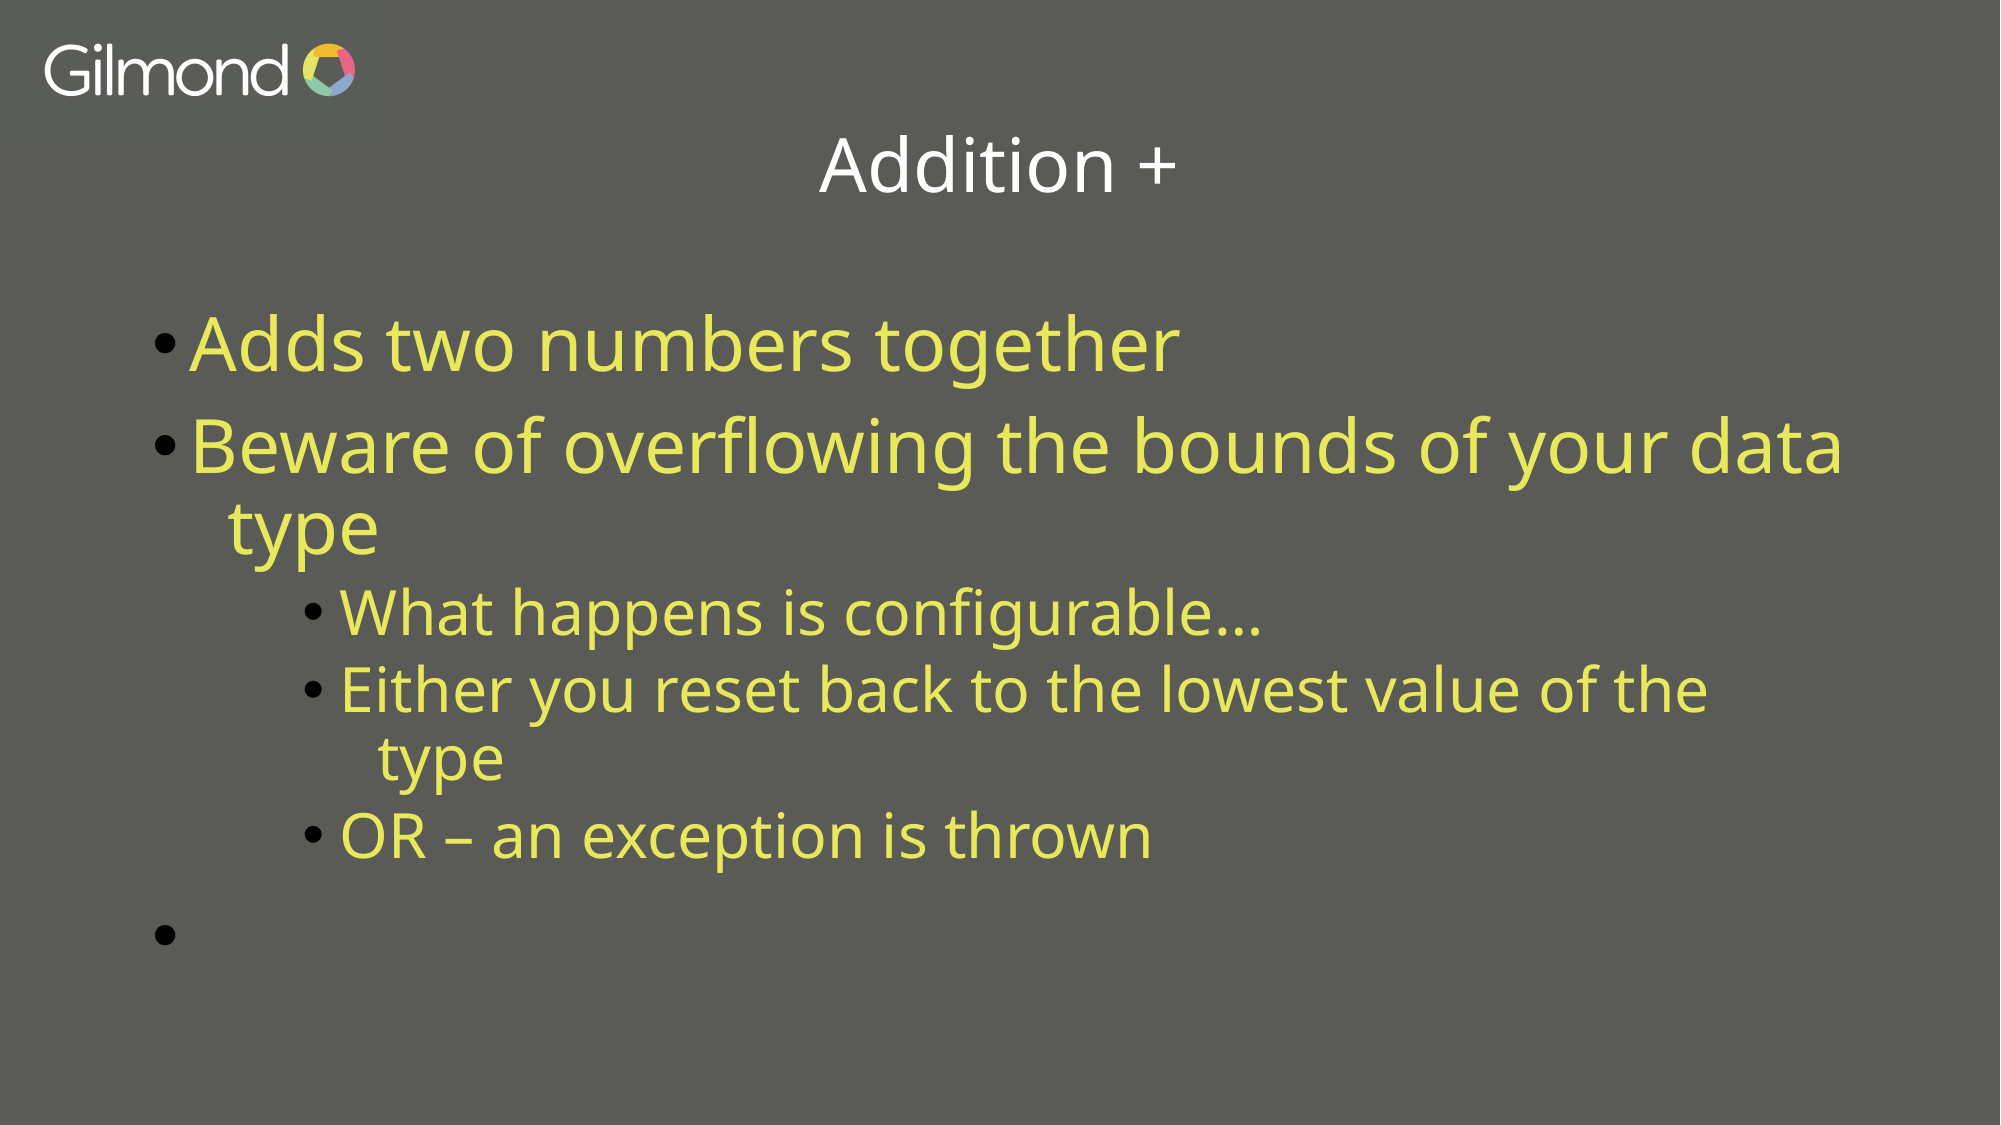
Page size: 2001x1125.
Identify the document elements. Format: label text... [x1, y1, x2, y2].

title Addition + [137, 59, 1863, 278]
picture [0, 0, 399, 149]
list Adds two numbers together Beware of overflowing the bounds of your data type What happens is configurable… Either you reset back to the lowest value of the type OR – an exception is thrown [137, 299, 1863, 1014]
